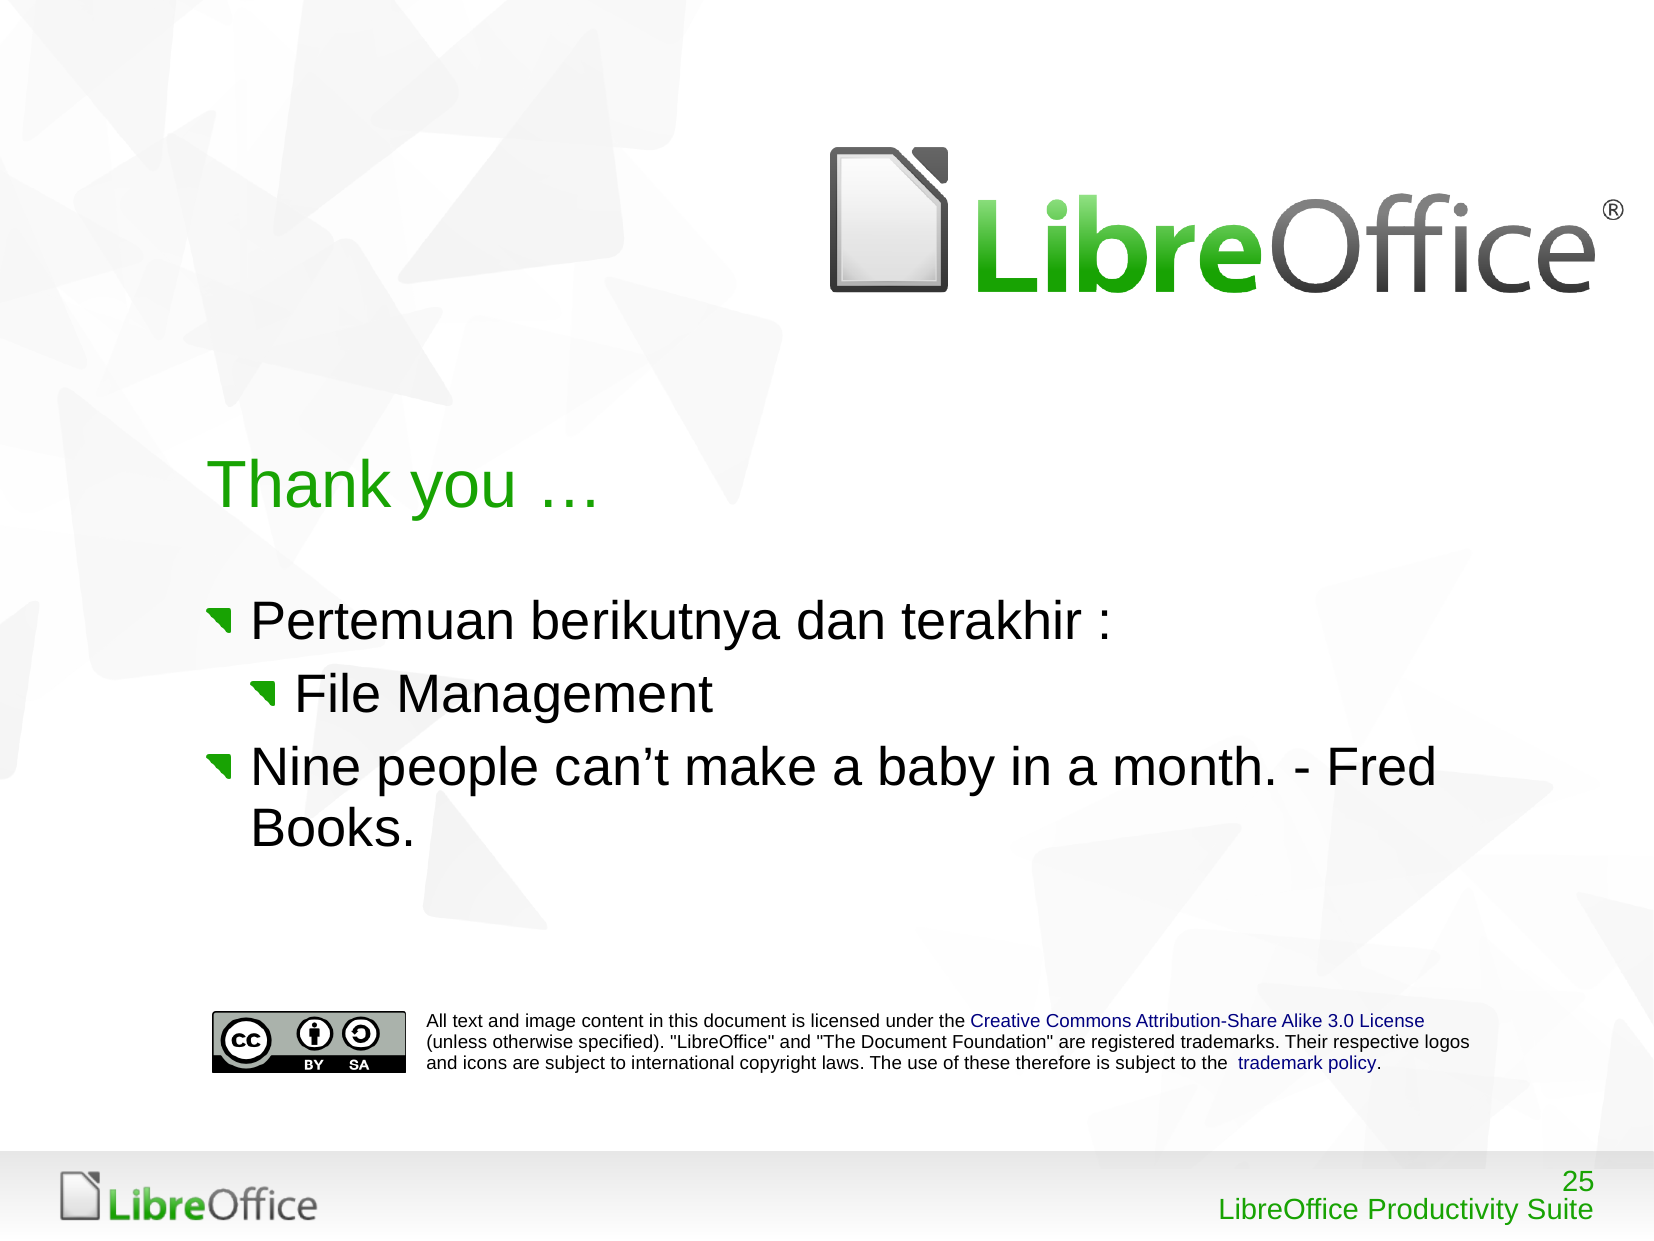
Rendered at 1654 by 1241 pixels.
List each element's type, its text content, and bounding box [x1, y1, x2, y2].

picture [212, 1011, 406, 1073]
picture [915, 548, 1654, 1169]
picture [0, 0, 1654, 930]
list Pertemuan berikutnya dan terakhir : File Management Nine people can’t make a baby in a month. - Fred Books. [206, 590, 1477, 945]
title Thank you … [206, 395, 1477, 573]
picture [41, 1152, 337, 1240]
